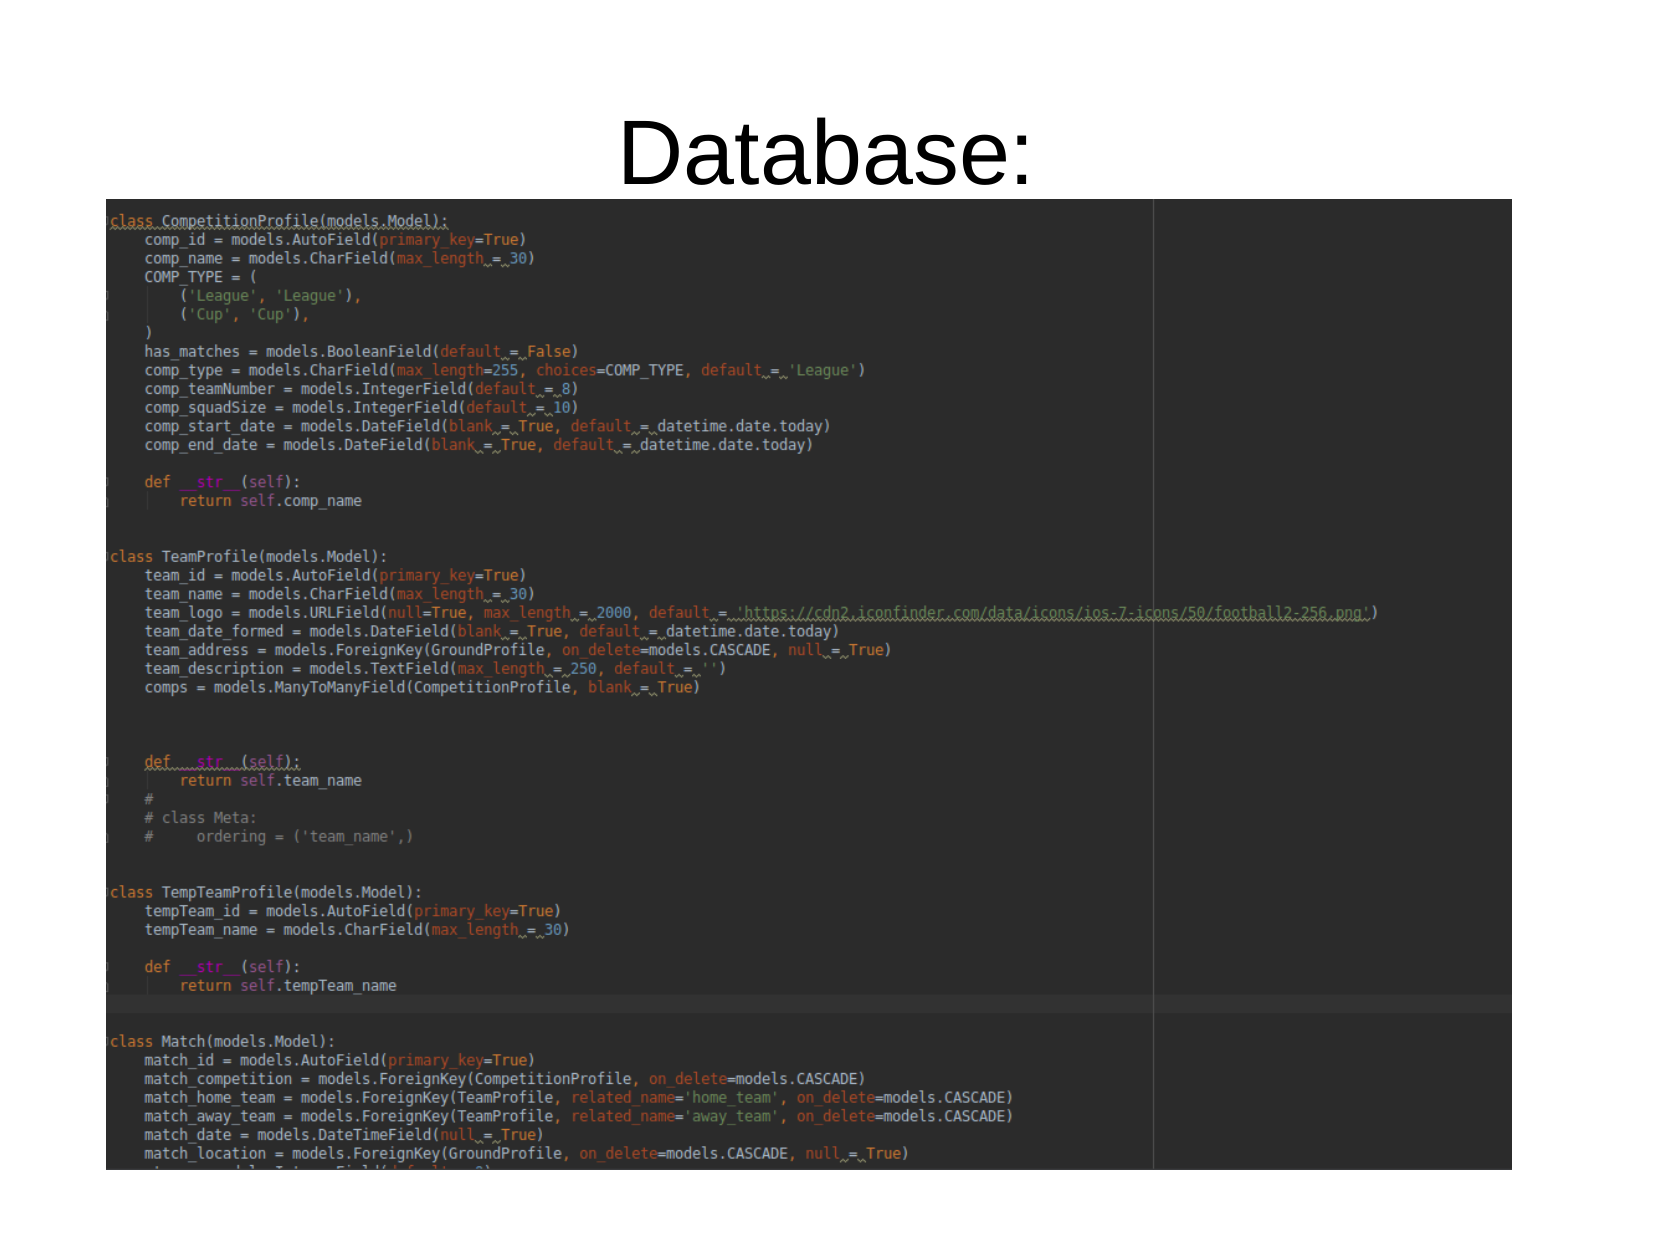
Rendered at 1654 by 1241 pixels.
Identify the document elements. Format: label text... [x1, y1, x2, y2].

title Database: [82, 49, 1571, 257]
picture [106, 199, 1512, 1170]
